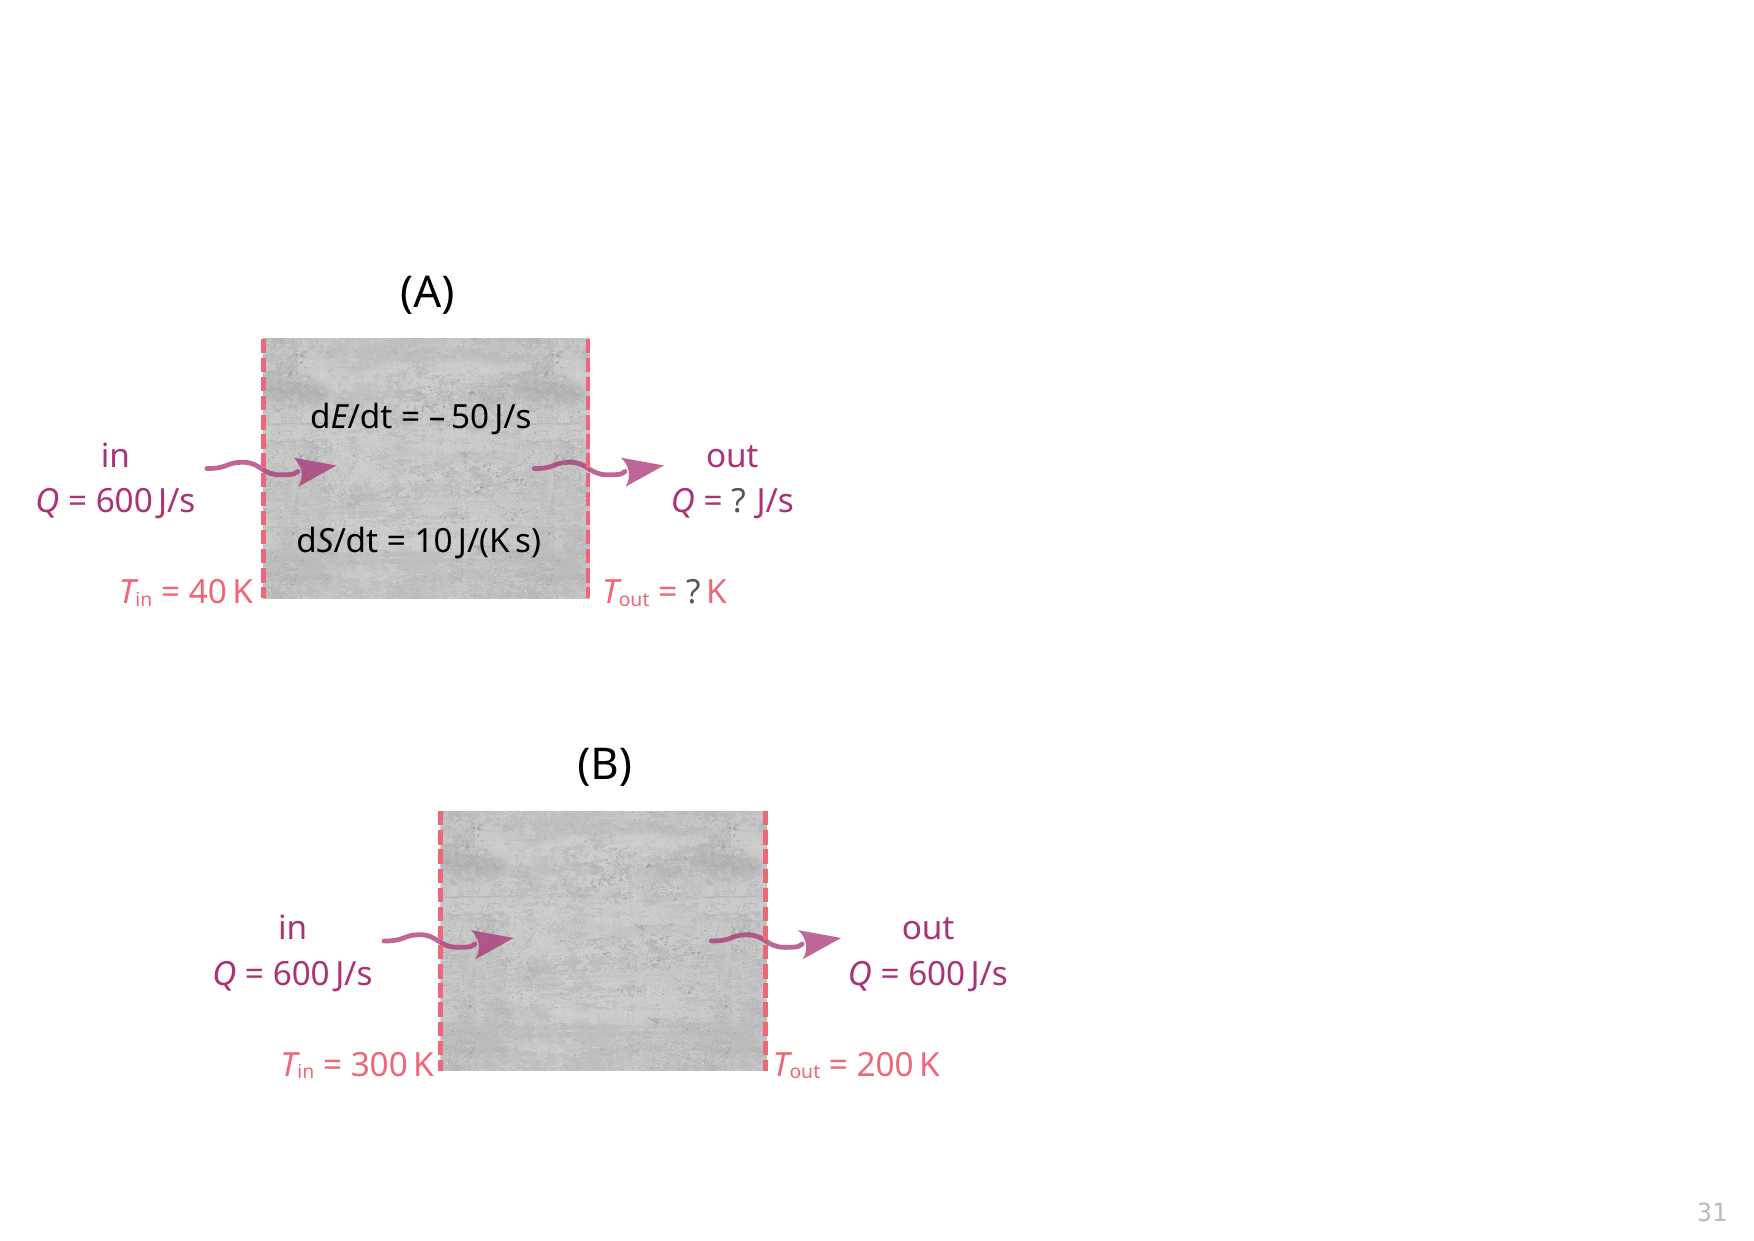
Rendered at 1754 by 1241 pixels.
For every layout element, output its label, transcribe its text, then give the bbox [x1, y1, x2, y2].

text_box out Q = 600 J/s [833, 897, 1026, 986]
text_box Tin = 300 K [266, 1033, 449, 1085]
text_box (A) [381, 252, 474, 324]
text_box [440, 811, 768, 1071]
text_box dS/dt = 10 J/(K s) [281, 509, 572, 558]
text_box dE/dt = – 50 J/s [295, 385, 558, 434]
text_box [263, 338, 590, 599]
text_box out Q = ? J/s [655, 424, 817, 513]
text_box in Q = 600 J/s [197, 897, 390, 986]
text_box Tin = 40 K [94, 560, 277, 613]
text_box Tout = 200 K [759, 1033, 954, 1085]
text_box in Q = 600 J/s [20, 424, 213, 513]
text_box (B) [561, 725, 649, 797]
text_box Tout = ? K [585, 560, 744, 613]
